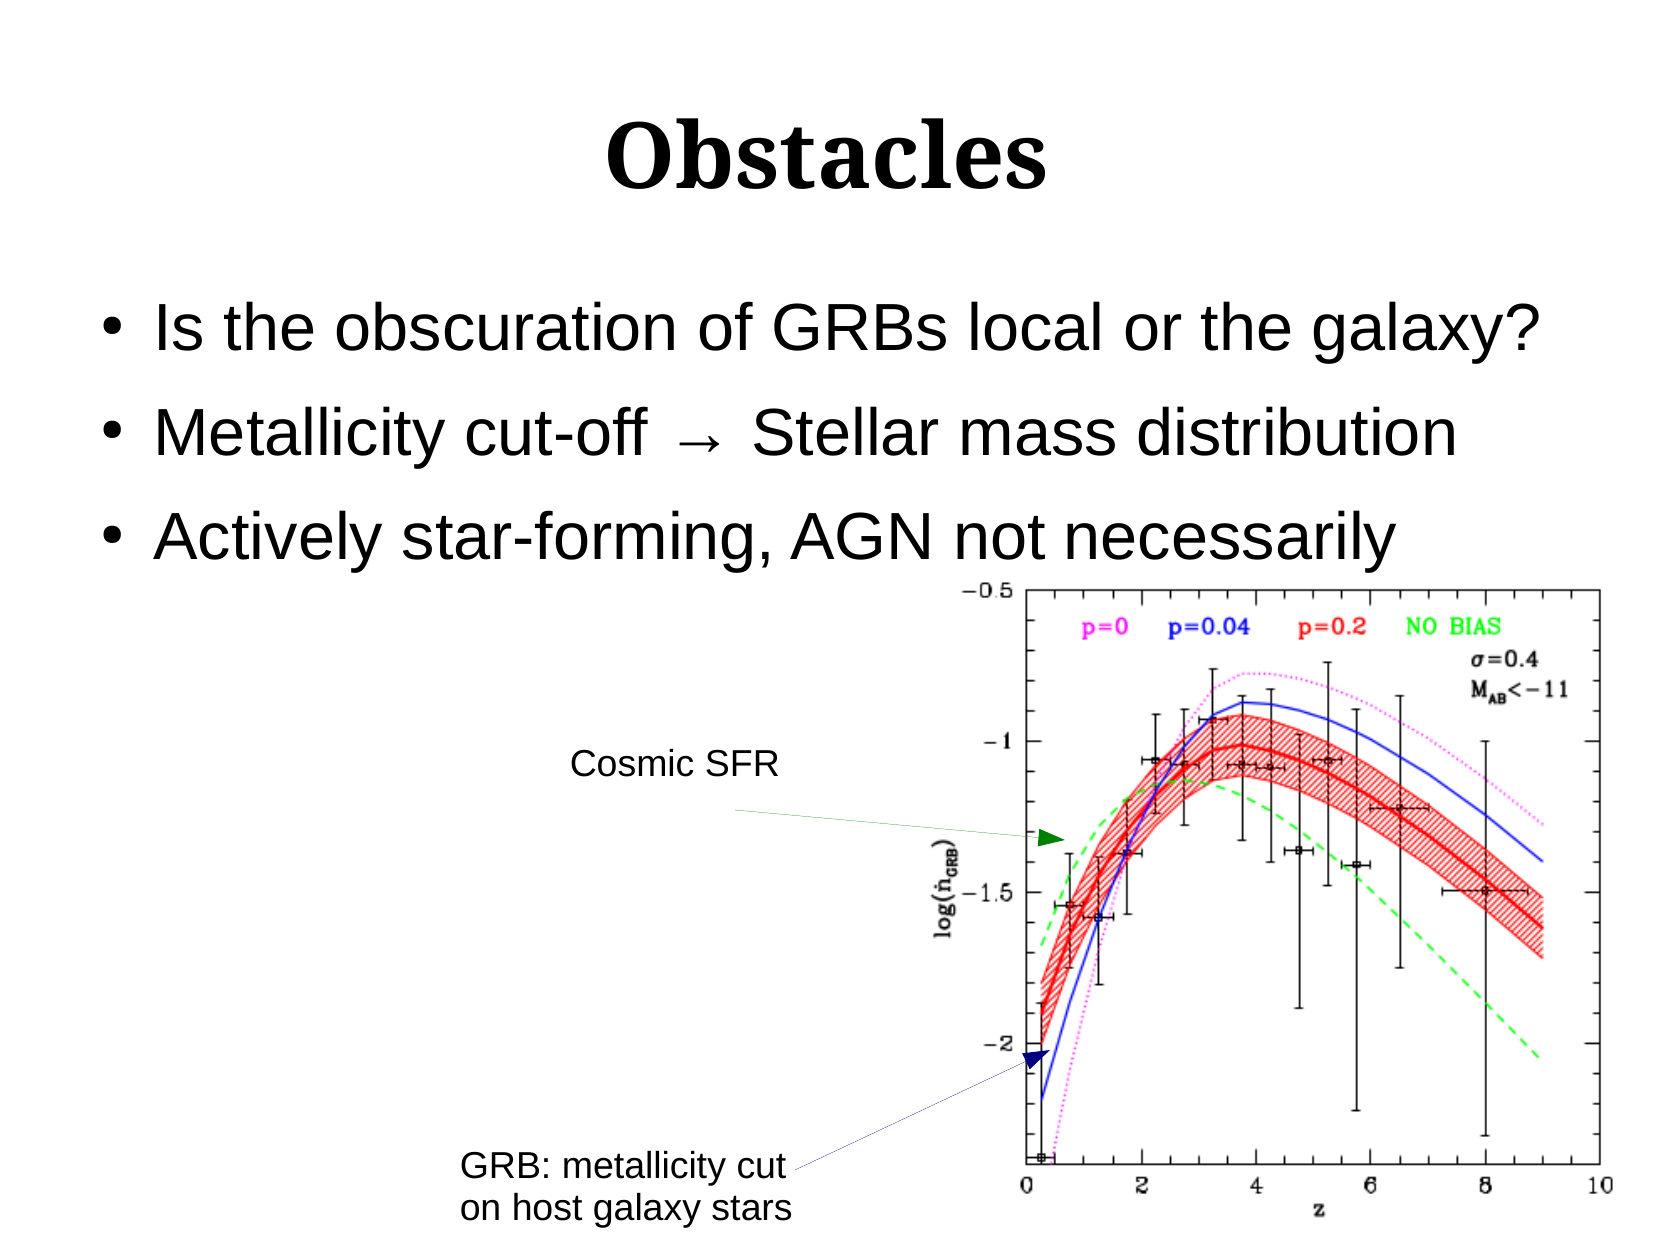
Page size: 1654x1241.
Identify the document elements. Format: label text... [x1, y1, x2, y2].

title Obstacles [82, 49, 1571, 257]
picture [900, 556, 1643, 1241]
text_box GRB: metallicity cut on host galaxy stars [445, 1136, 836, 1236]
text_box Cosmic SFR [555, 735, 931, 792]
list Is the obscuration of GRBs local or the galaxy? Metallicity cut-off → Stellar mass distribution Actively star-forming, AGN not necessarily [82, 290, 1571, 1010]
